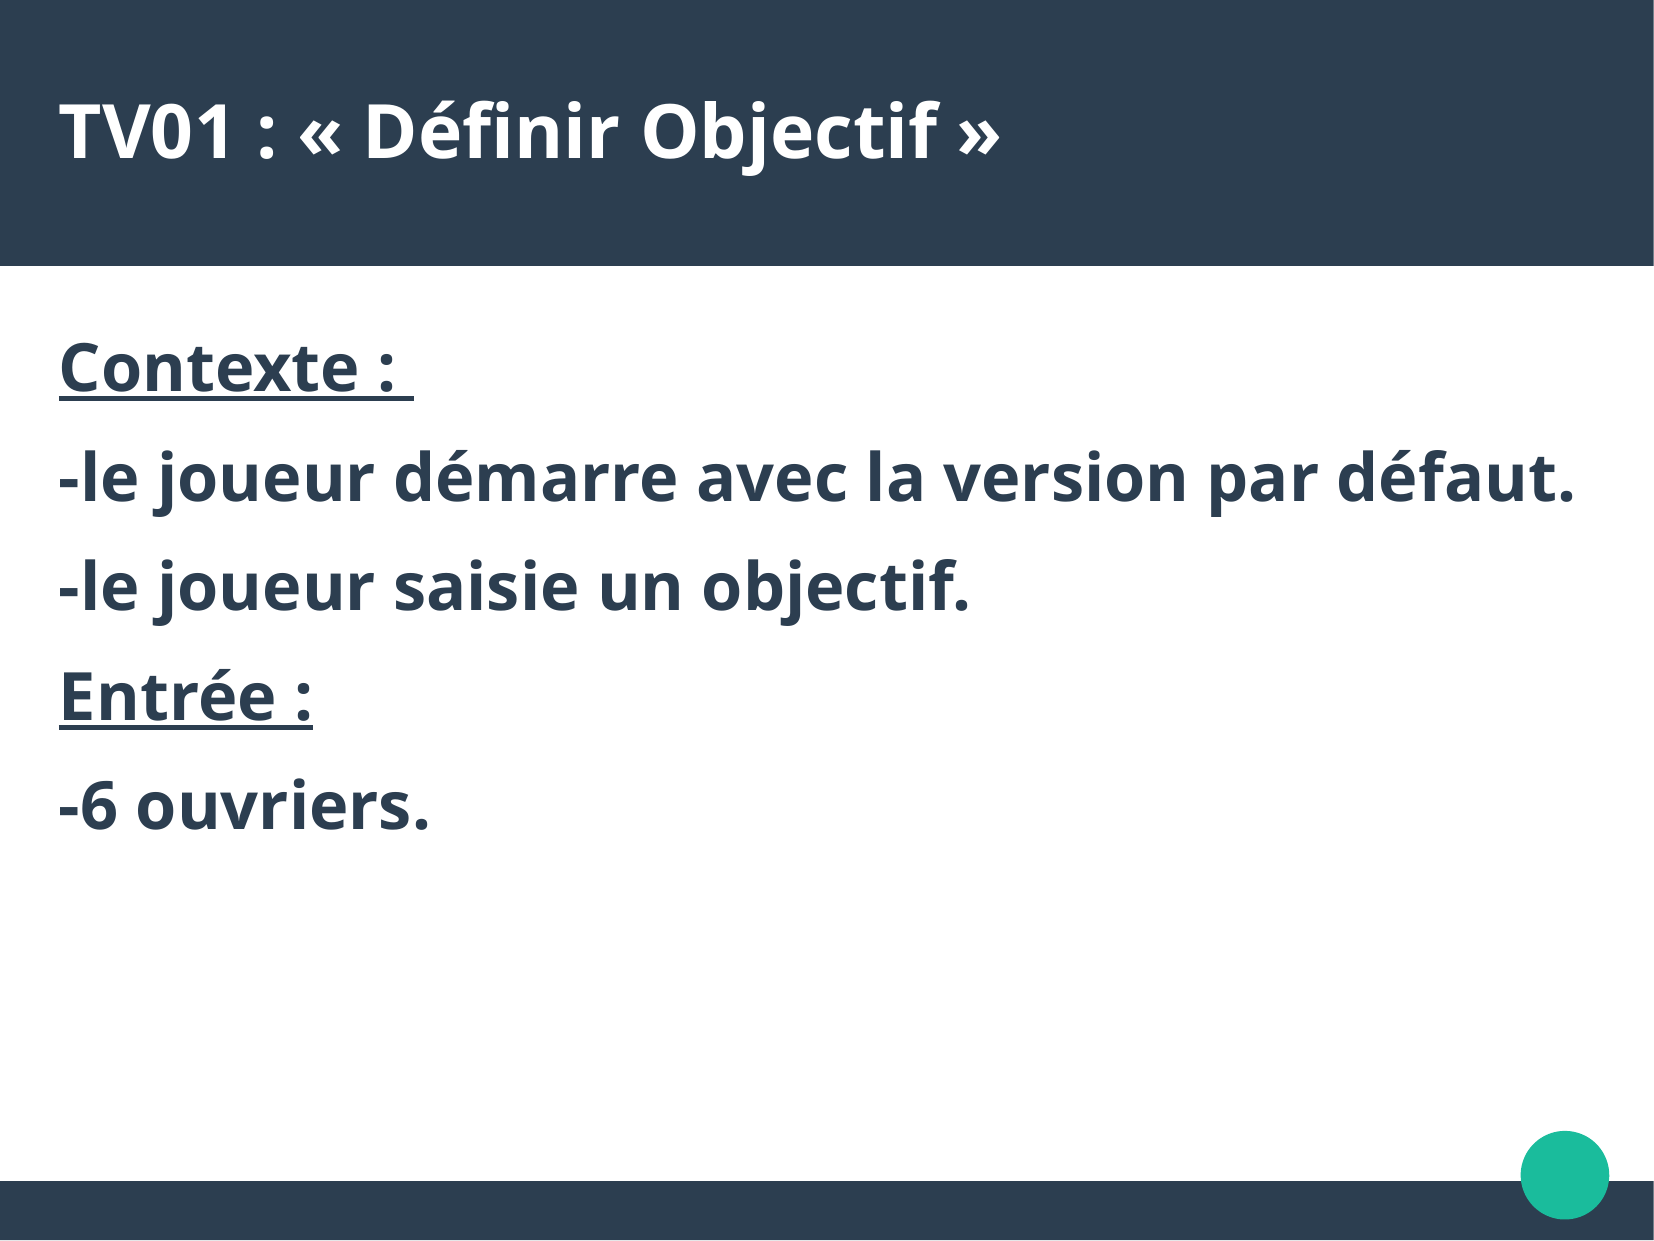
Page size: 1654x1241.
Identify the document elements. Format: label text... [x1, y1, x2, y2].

list Contexte : -le joueur démarre avec la version par défaut. -le joueur saisie un objectif. Entrée : -6 ouvriers. [59, 324, 1595, 1152]
title TV01 : « Définir Objectif » [59, 49, 1595, 207]
